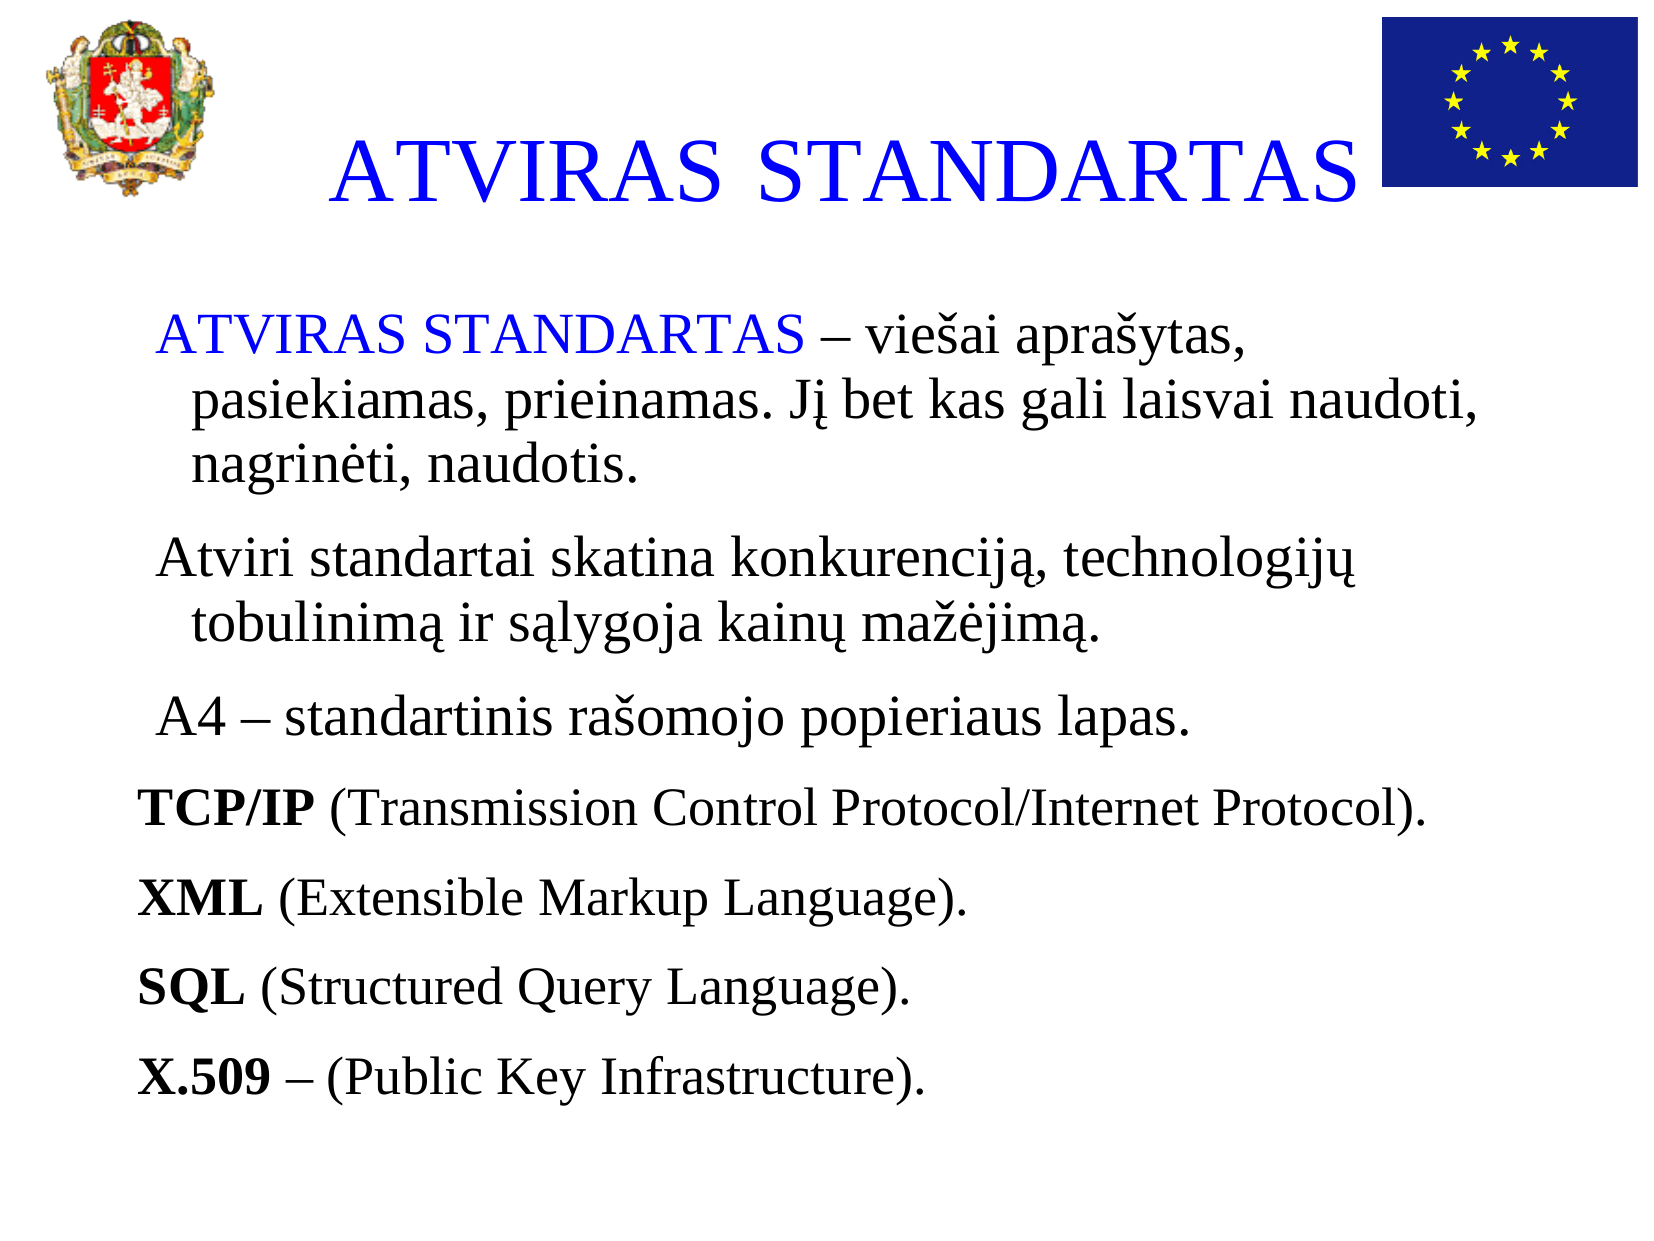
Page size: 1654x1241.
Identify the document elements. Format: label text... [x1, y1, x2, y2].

picture [1382, 17, 1638, 187]
list ATVIRAS STANDARTAS – viešai aprašytas, pasiekiamas, prieinamas. Jį bet kas gali laisvai naudoti, nagrinėti, naudotis. Atviri standartai skatina konkurenciją, technologijų tobulinimą ir sąlygoja kainų mažėjimą. A4 – standartinis rašomojo popieriaus lapas. TCP/IP (Transmission Control Protocol/Internet Protocol). XML (Extensible Markup Language). SQL (Structured Query Language). X.509 – (Public Key Infrastructure). [120, 301, 1533, 1107]
title ATVIRAS STANDARTAS [121, 89, 1534, 251]
picture [0, 16, 271, 199]
